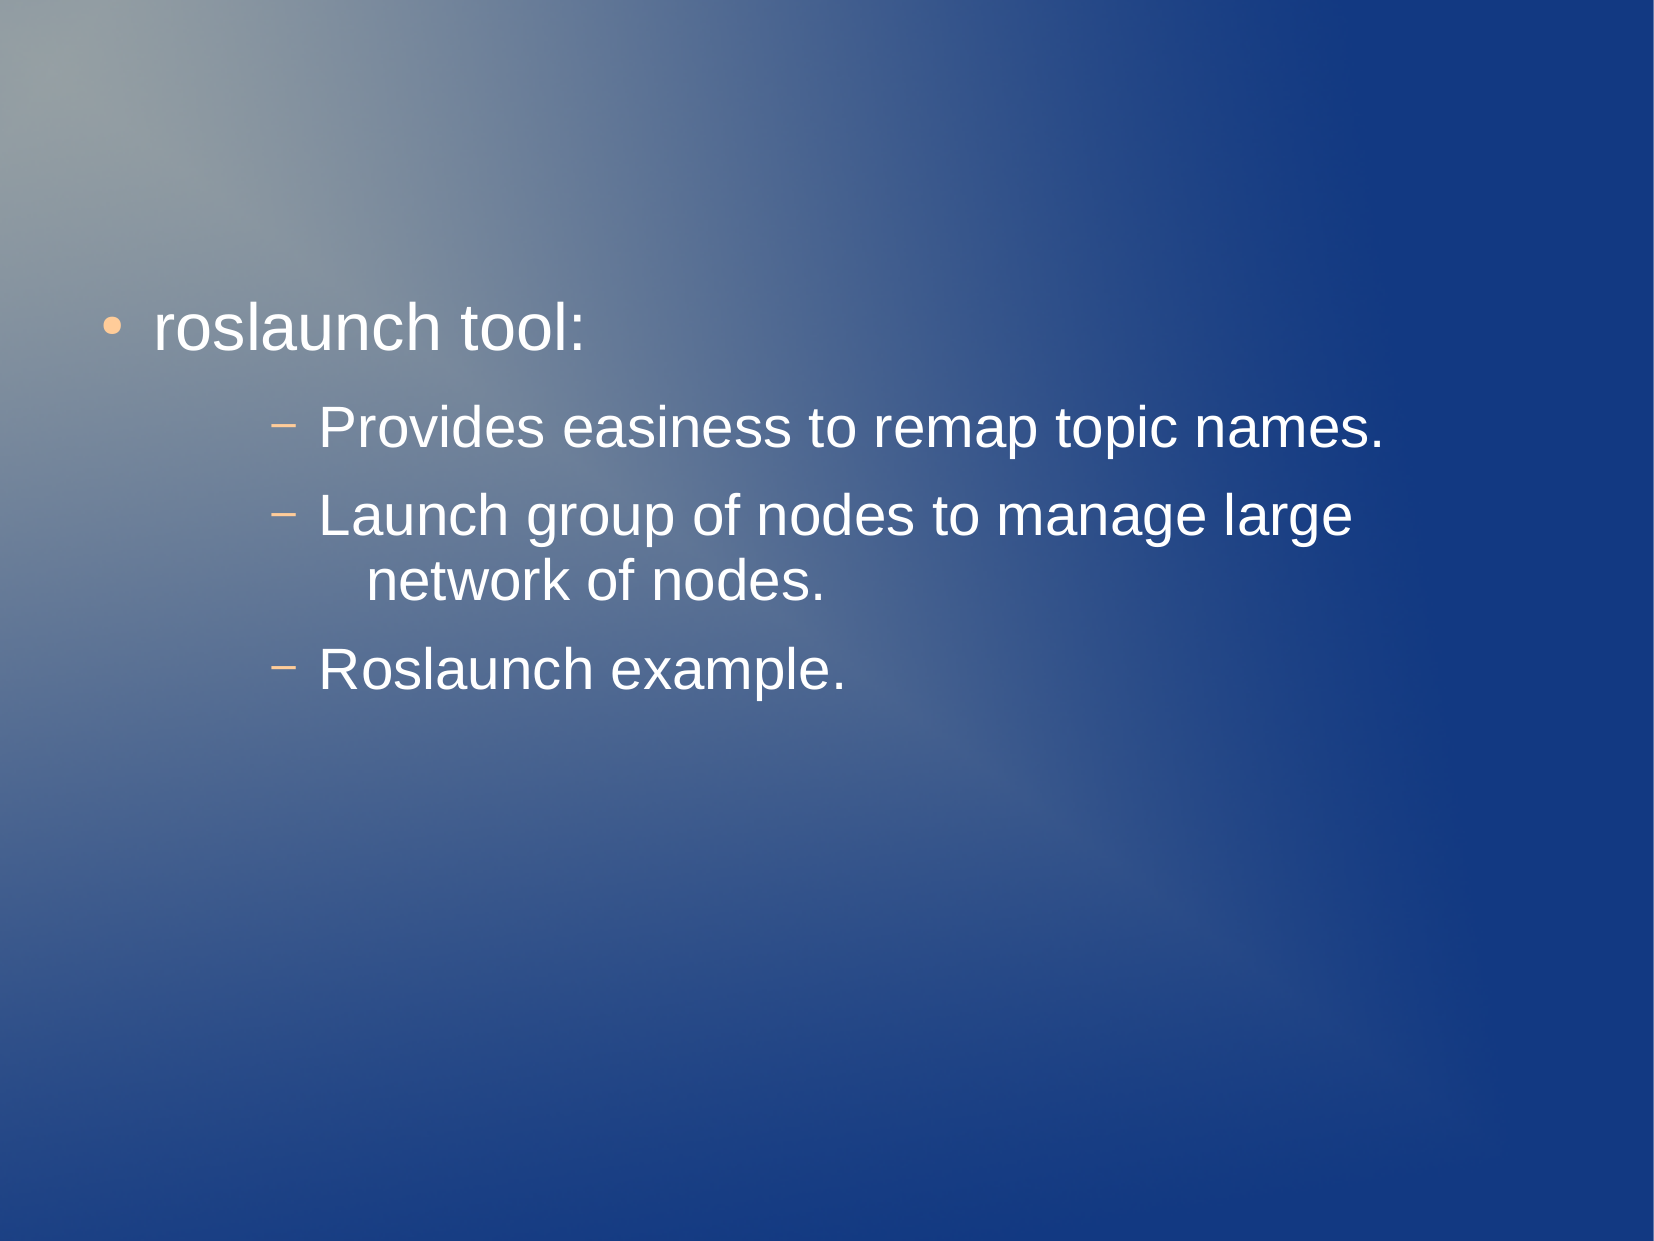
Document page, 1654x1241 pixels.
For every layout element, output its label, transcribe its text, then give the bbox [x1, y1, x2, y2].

list roslaunch tool: Provides easiness to remap topic names. Launch group of nodes to manage large network of nodes. Roslaunch example. [82, 290, 1571, 1010]
picture [0, 0, 1654, 1241]
